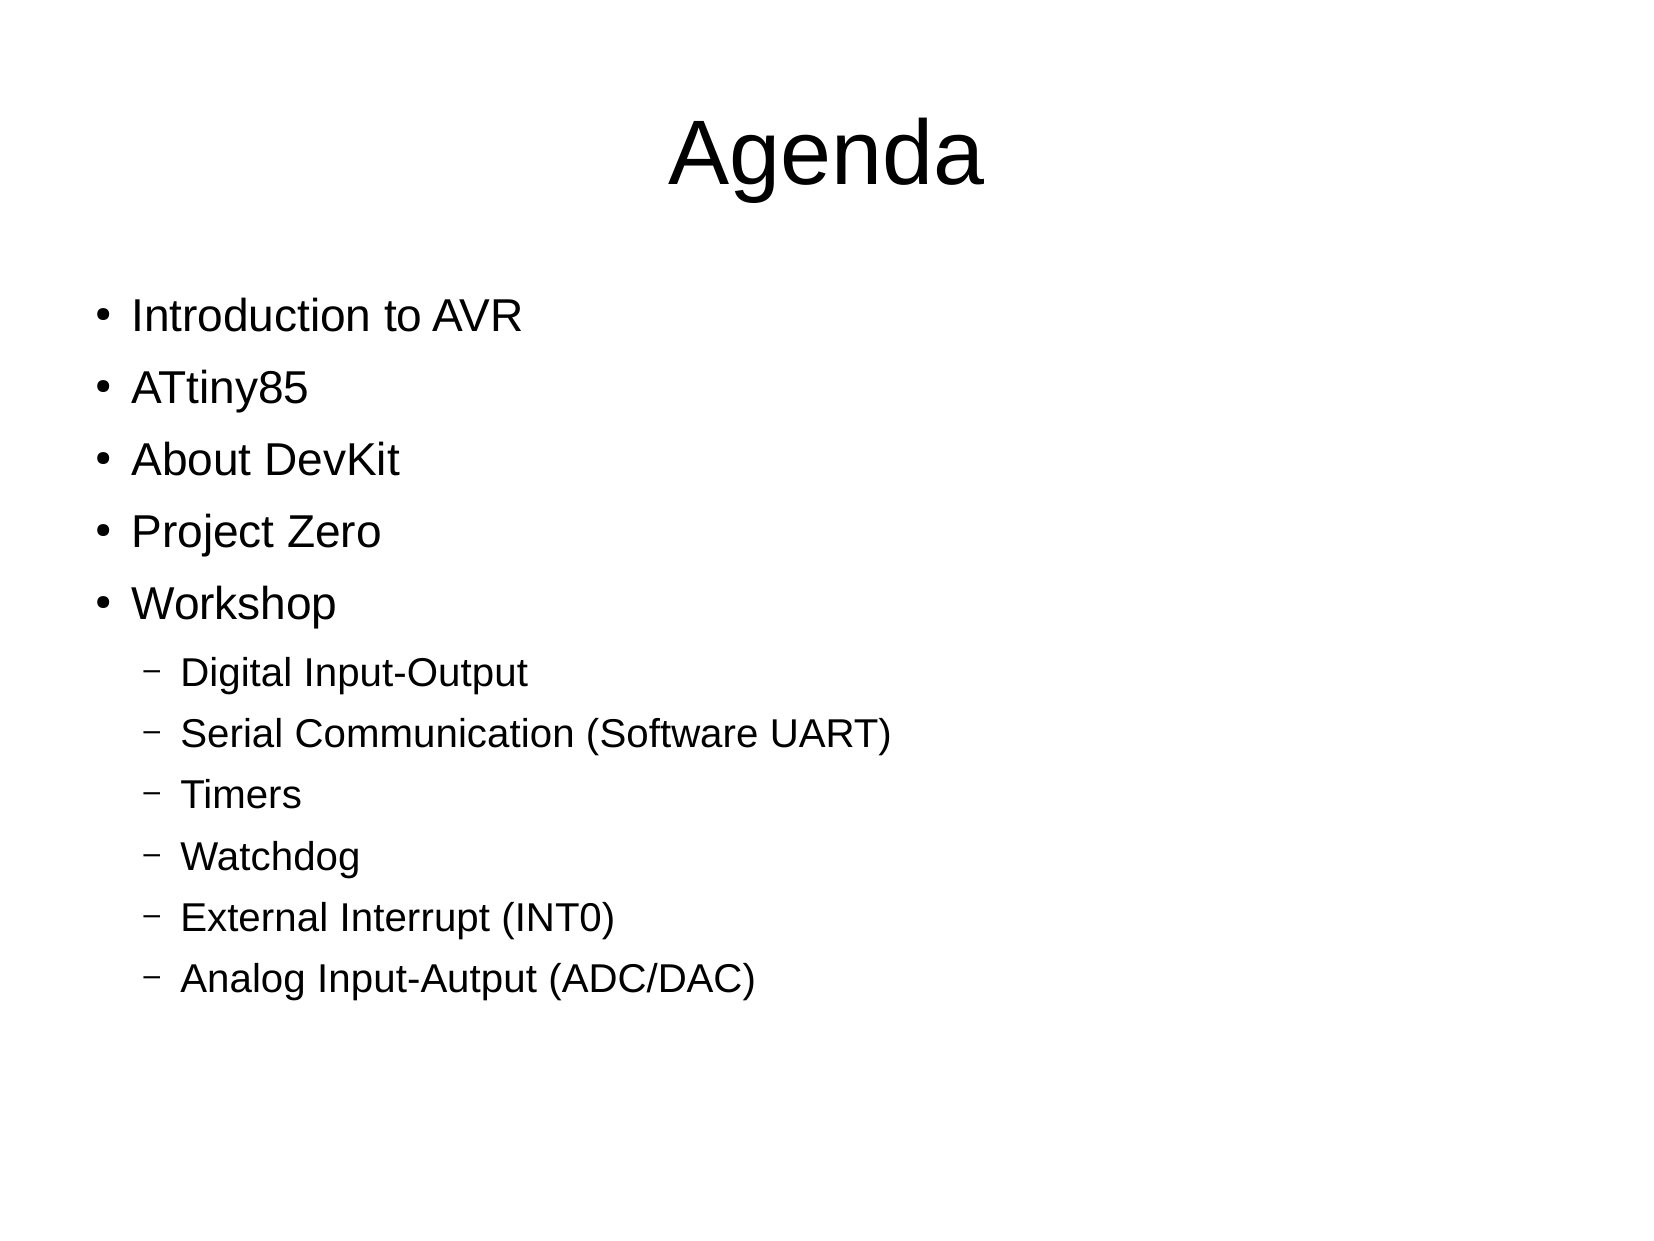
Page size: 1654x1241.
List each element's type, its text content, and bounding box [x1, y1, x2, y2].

list Introduction to AVR ATtiny85 About DevKit Project Zero Workshop Digital Input-Output Serial Communication (Software UART) Timers Watchdog External Interrupt (INT0) Analog Input-Autput (ADC/DAC) [82, 290, 1571, 1010]
title Agenda [82, 49, 1571, 257]
